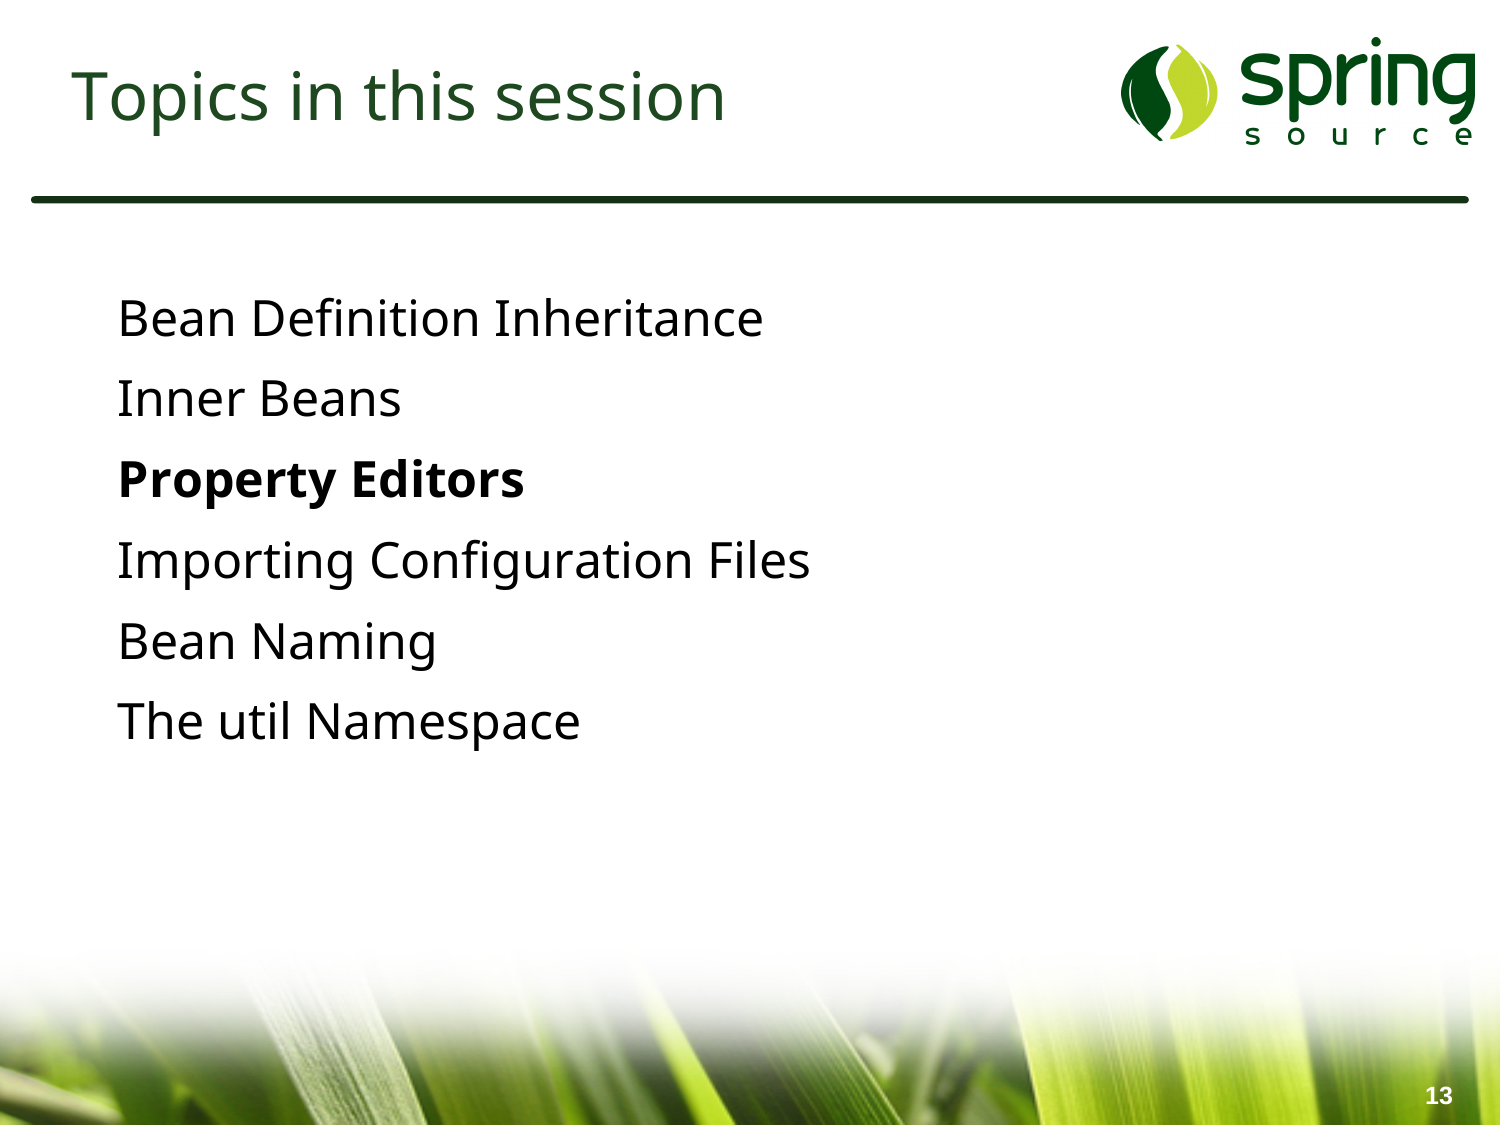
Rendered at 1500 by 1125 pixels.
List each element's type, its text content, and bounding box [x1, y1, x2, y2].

title Topics in this session [56, 13, 1089, 176]
list Bean Definition Inheritance Inner Beans Property Editors Importing Configuration Files Bean Naming The util Namespace [103, 275, 1394, 938]
picture [0, 944, 1500, 1125]
picture [1121, 37, 1475, 145]
